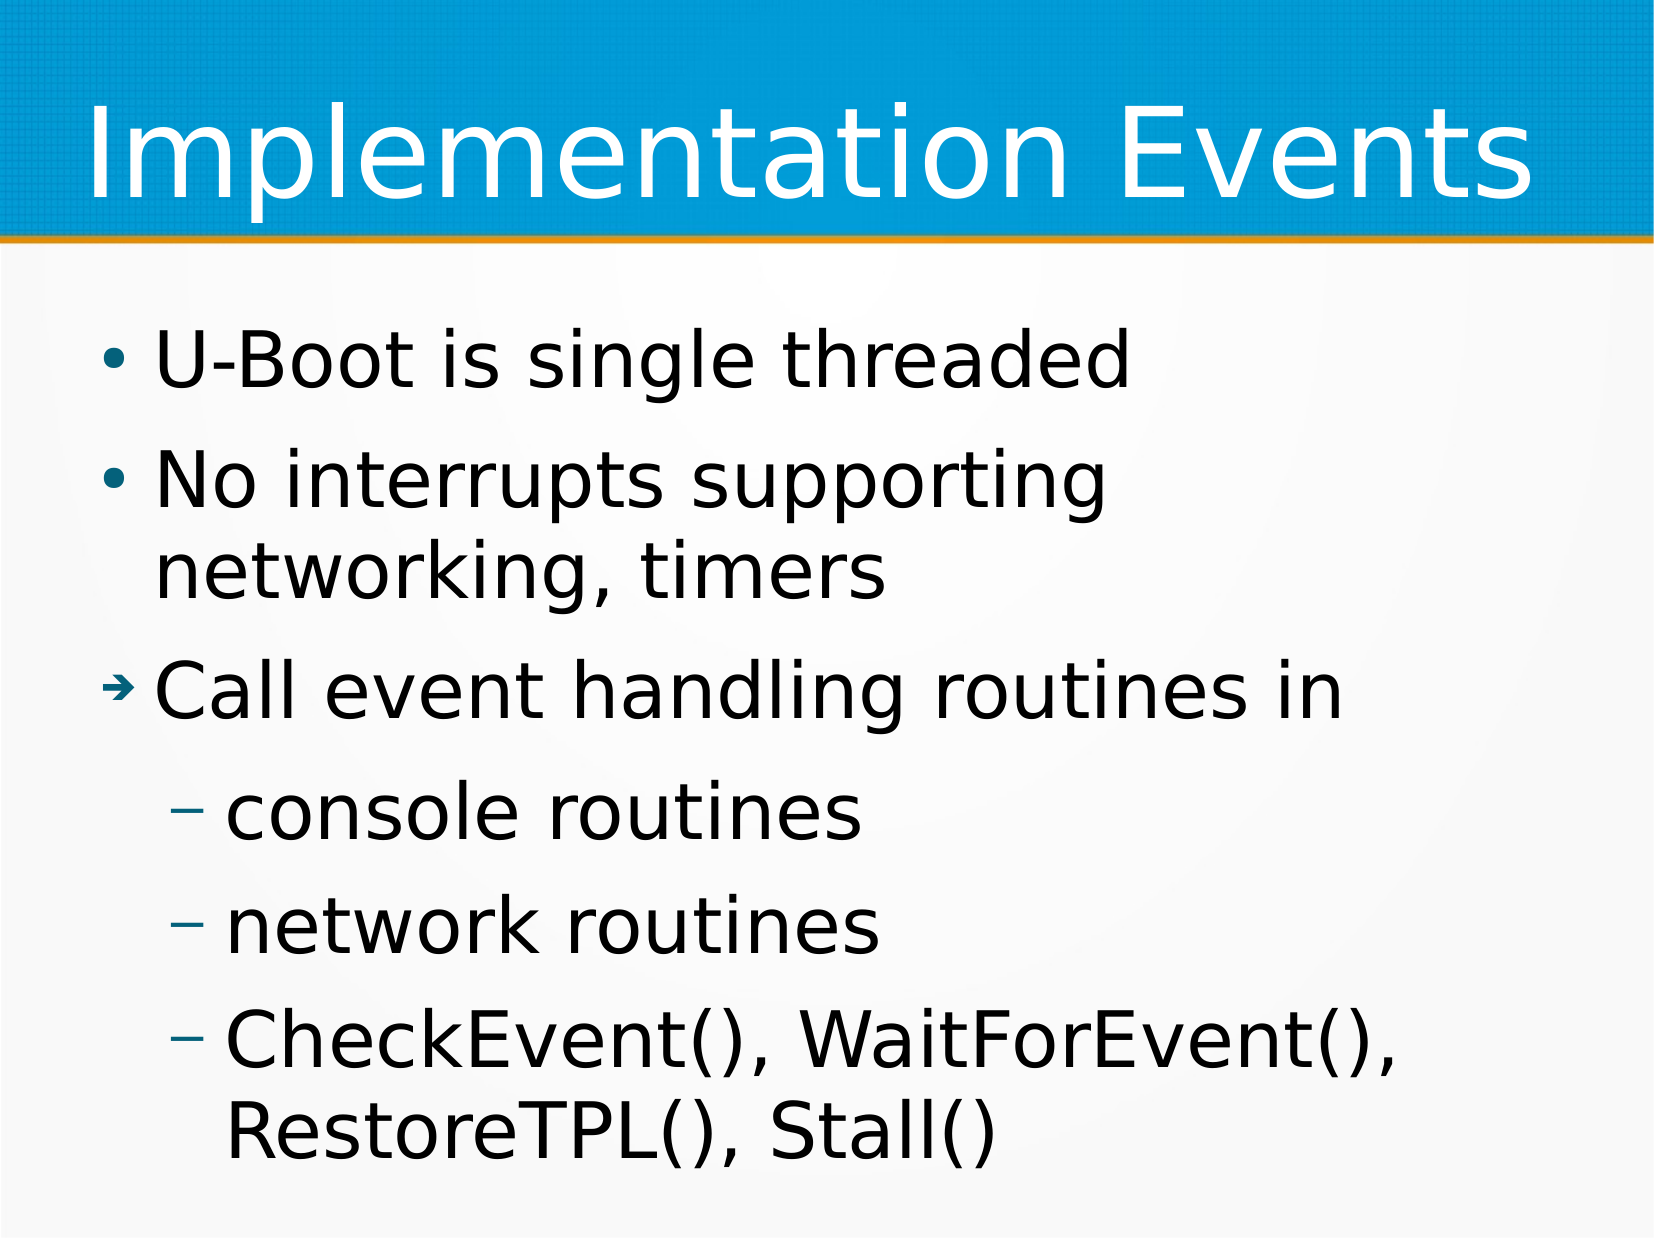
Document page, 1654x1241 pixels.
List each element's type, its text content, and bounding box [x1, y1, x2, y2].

list U-Boot is single threaded No interrupts supporting networking, timers Call event handling routines in console routines network routines CheckEvent(), WaitForEvent(), RestoreTPL(), Stall() [82, 314, 1563, 1201]
title Implementation Events [82, 19, 1571, 227]
picture [0, 233, 1654, 1241]
